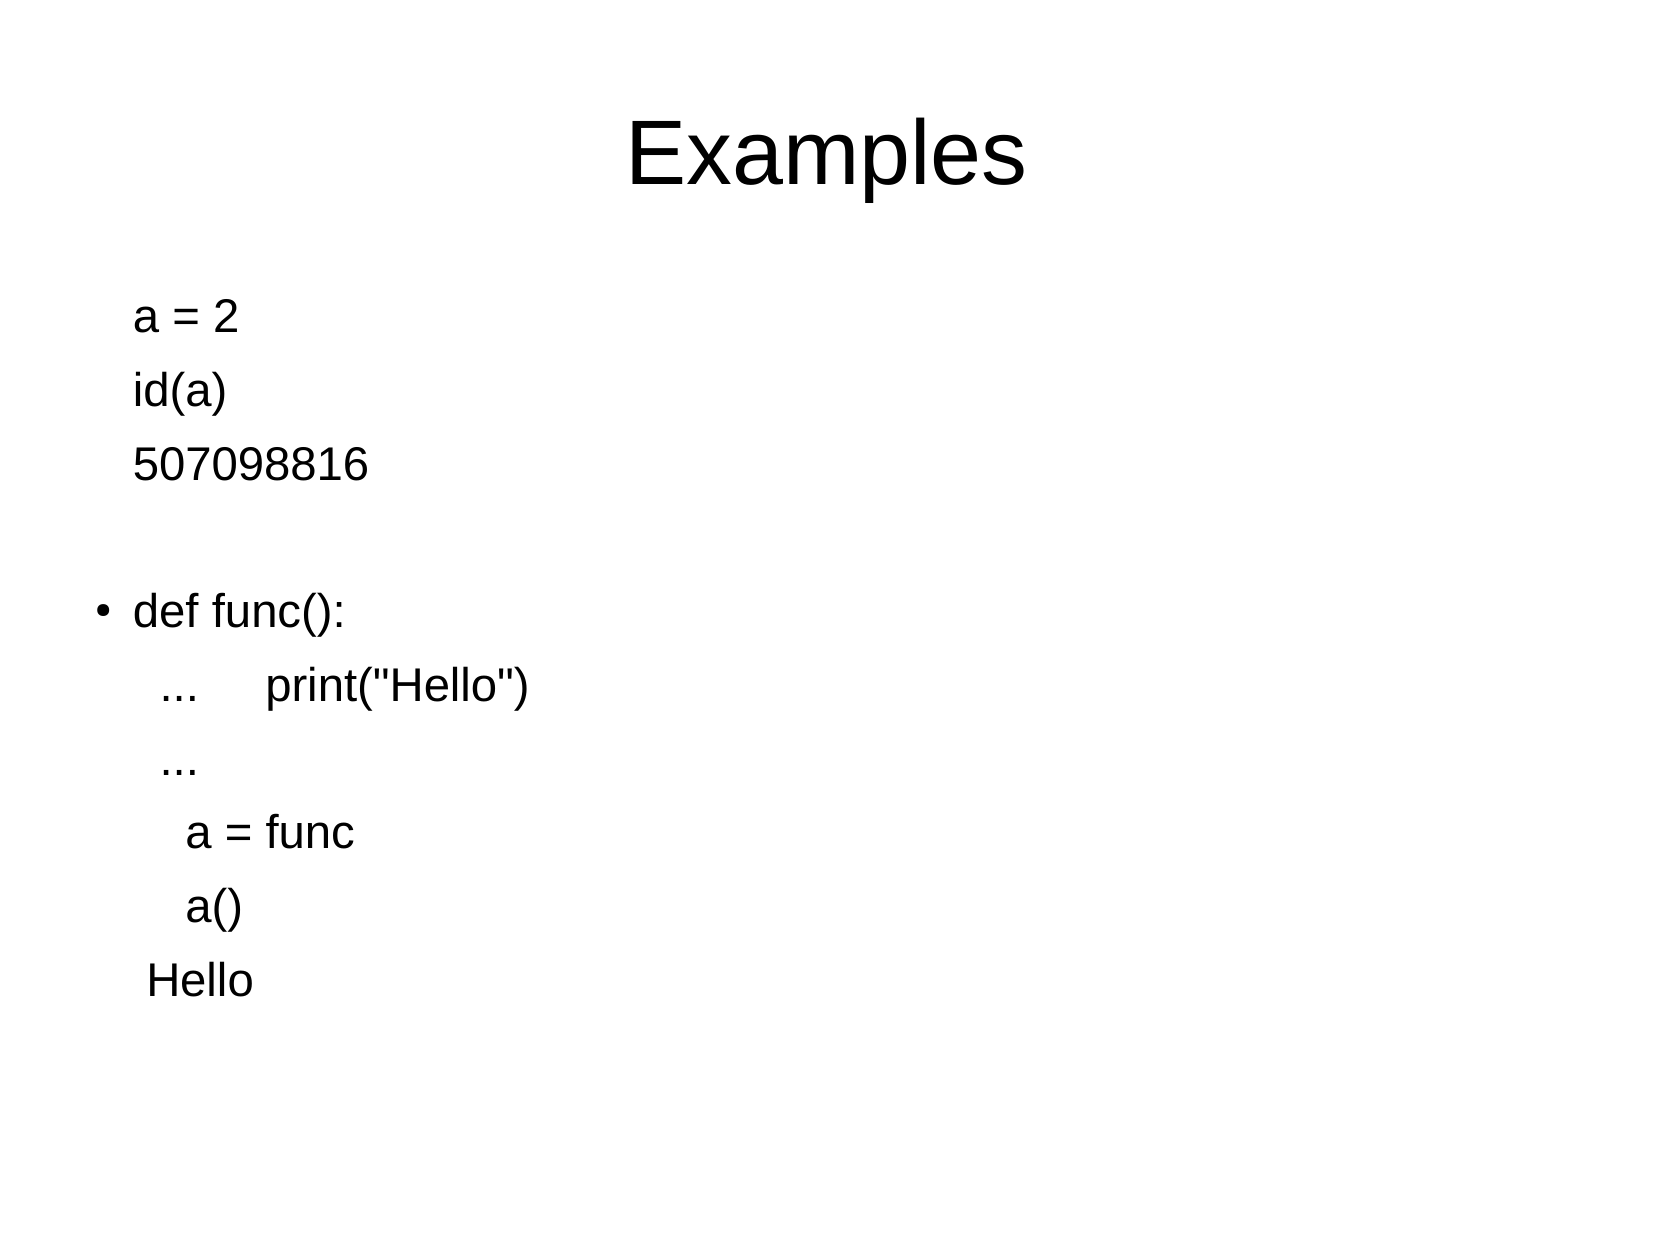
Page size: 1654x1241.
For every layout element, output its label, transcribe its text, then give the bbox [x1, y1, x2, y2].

list a = 2 id(a) 507098816 def func(): ... print("Hello") ... a = func a() Hello [82, 290, 1571, 1010]
title Examples [82, 49, 1571, 257]
